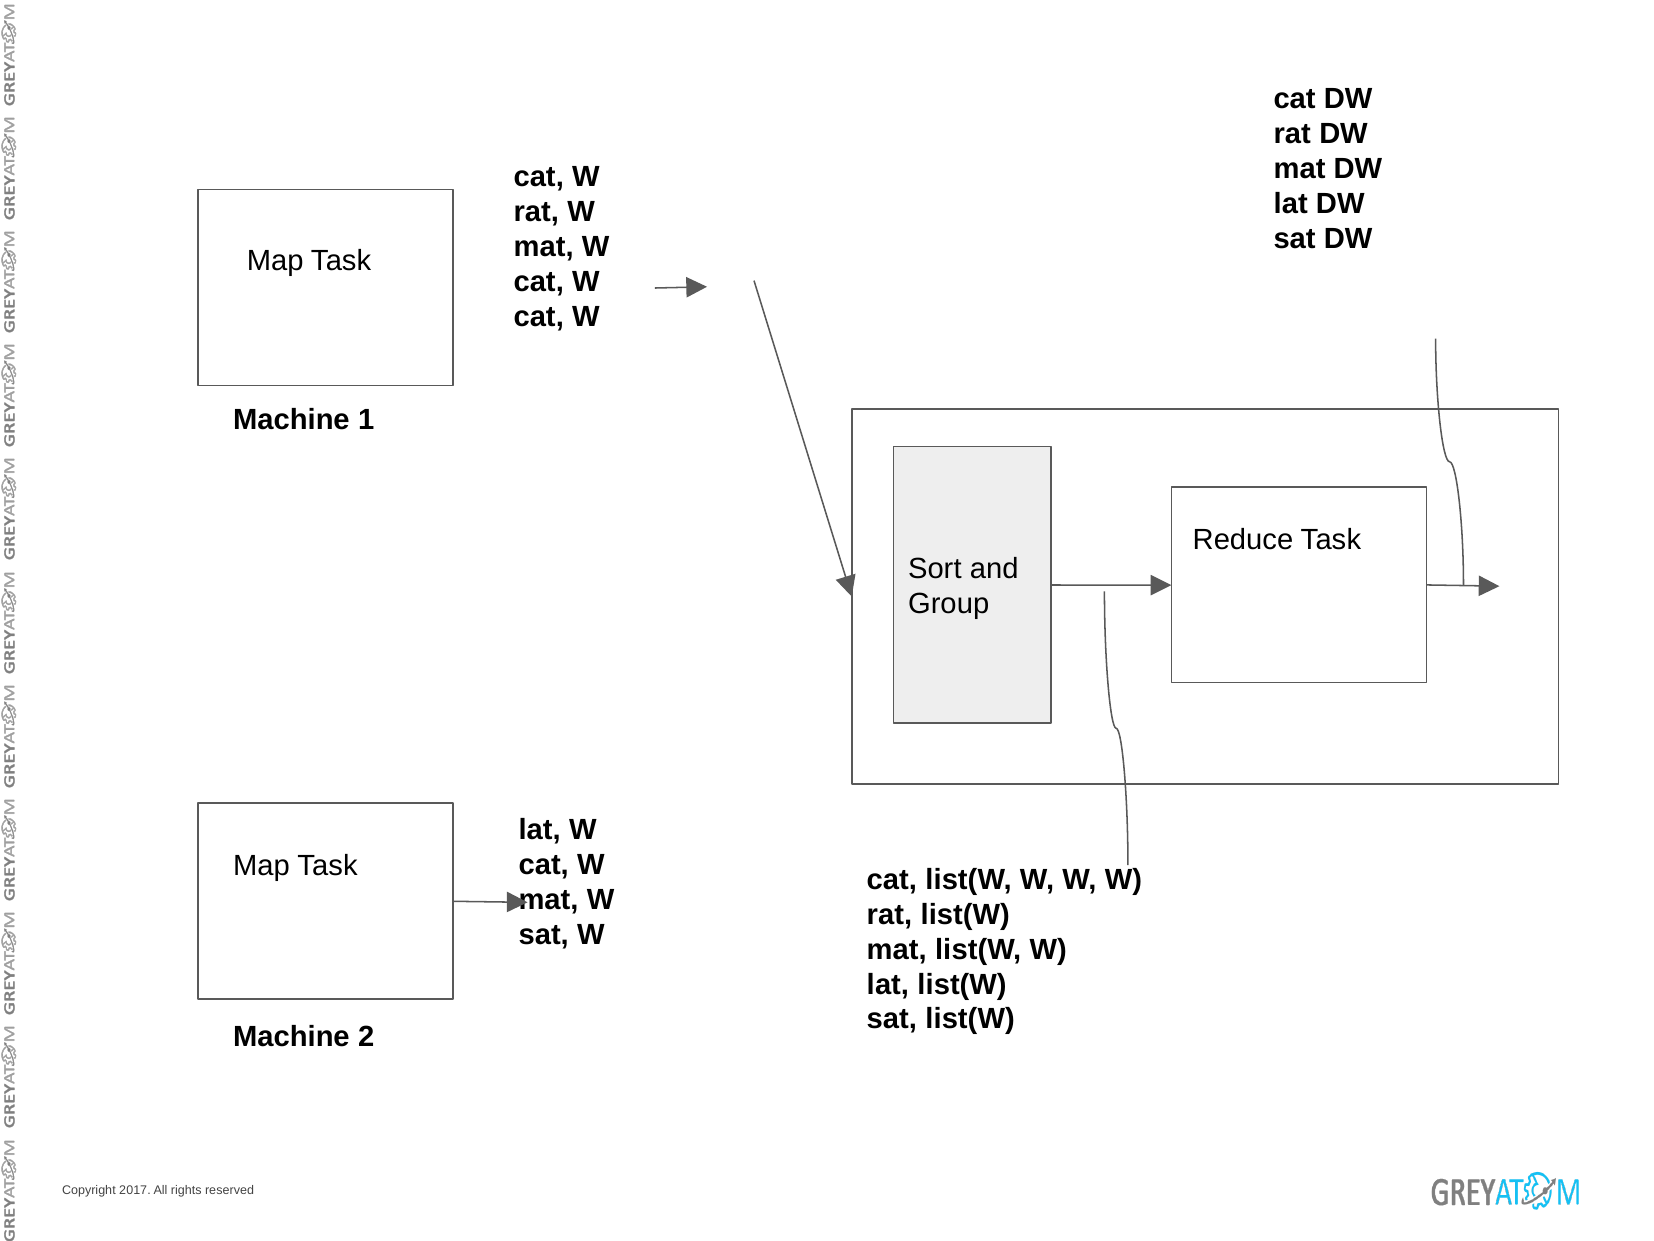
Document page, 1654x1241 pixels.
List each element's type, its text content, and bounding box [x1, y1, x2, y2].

text_box cat, list(W, W, W, W) rat, list(W) mat, list(W, W) lat, list(W) sat, list(W) [851, 845, 1590, 1122]
picture [1, 231, 17, 333]
picture [1, 4, 17, 106]
text_box Reduce Task [1177, 505, 1410, 617]
picture [1, 685, 17, 788]
text_box Machine 2 [218, 1002, 433, 1114]
picture [1, 117, 17, 220]
text_box cat DW rat DW mat DW lat DW sat DW [1258, 64, 1614, 339]
text_box lat, W cat, W mat, W sat, W [503, 795, 754, 1039]
text_box Machine 1 [218, 385, 433, 498]
picture [1430, 1168, 1581, 1212]
text_box Map Task [218, 831, 433, 943]
text_box Map Task [232, 226, 447, 338]
picture [1, 458, 17, 560]
picture [1, 344, 17, 447]
picture [1, 799, 17, 901]
picture [1, 912, 17, 1015]
text_box cat, W rat, W mat, W cat, W cat, W [498, 142, 754, 419]
picture [1, 1026, 17, 1128]
picture [1, 1140, 17, 1241]
picture [1, 572, 17, 674]
text_box Sort and Group [893, 446, 1051, 723]
